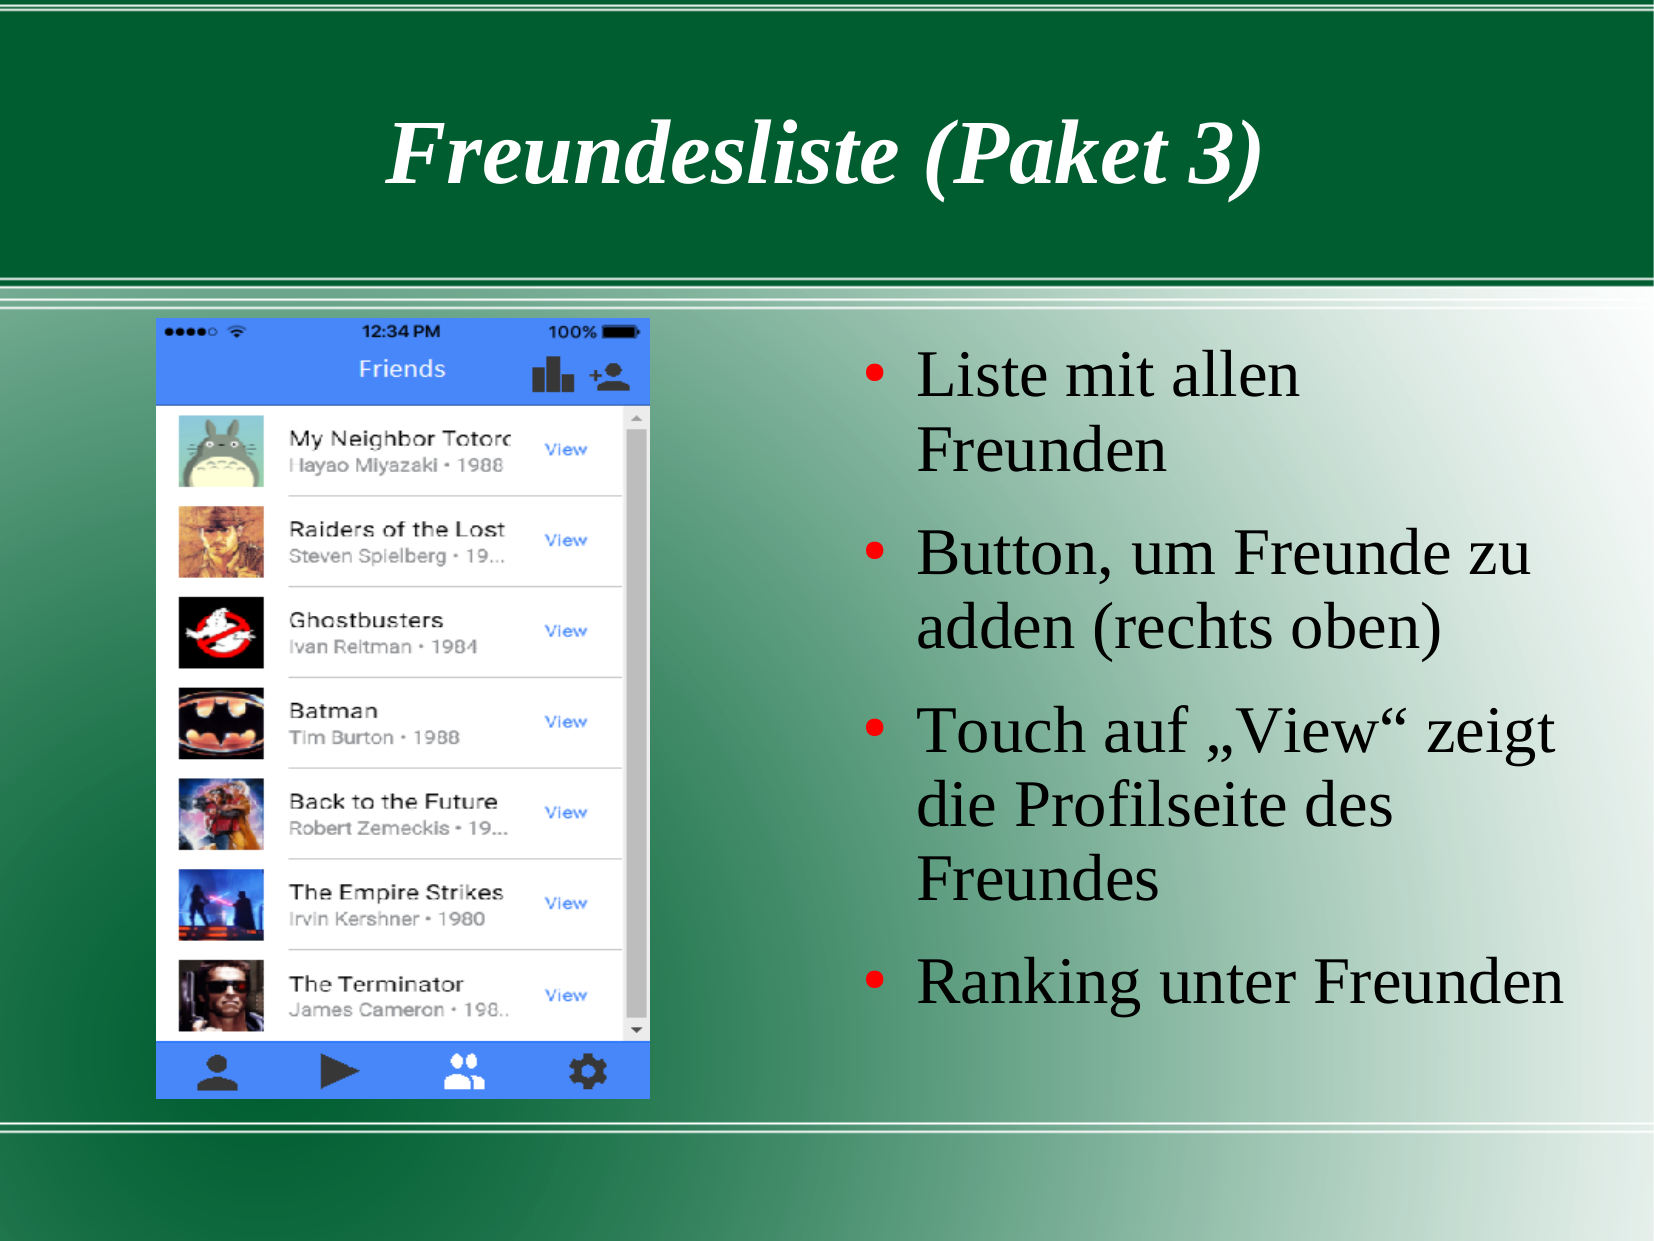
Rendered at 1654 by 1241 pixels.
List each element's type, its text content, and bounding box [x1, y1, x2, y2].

picture [0, 0, 1654, 1241]
list Liste mit allen Freunden Button, um Freunde zu adden (rechts oben) Touch auf „View“ zeigt die Profilseite des Freundes Ranking unter Freunden [845, 337, 1572, 1052]
title Freundesliste (Paket 3) [82, 49, 1571, 257]
